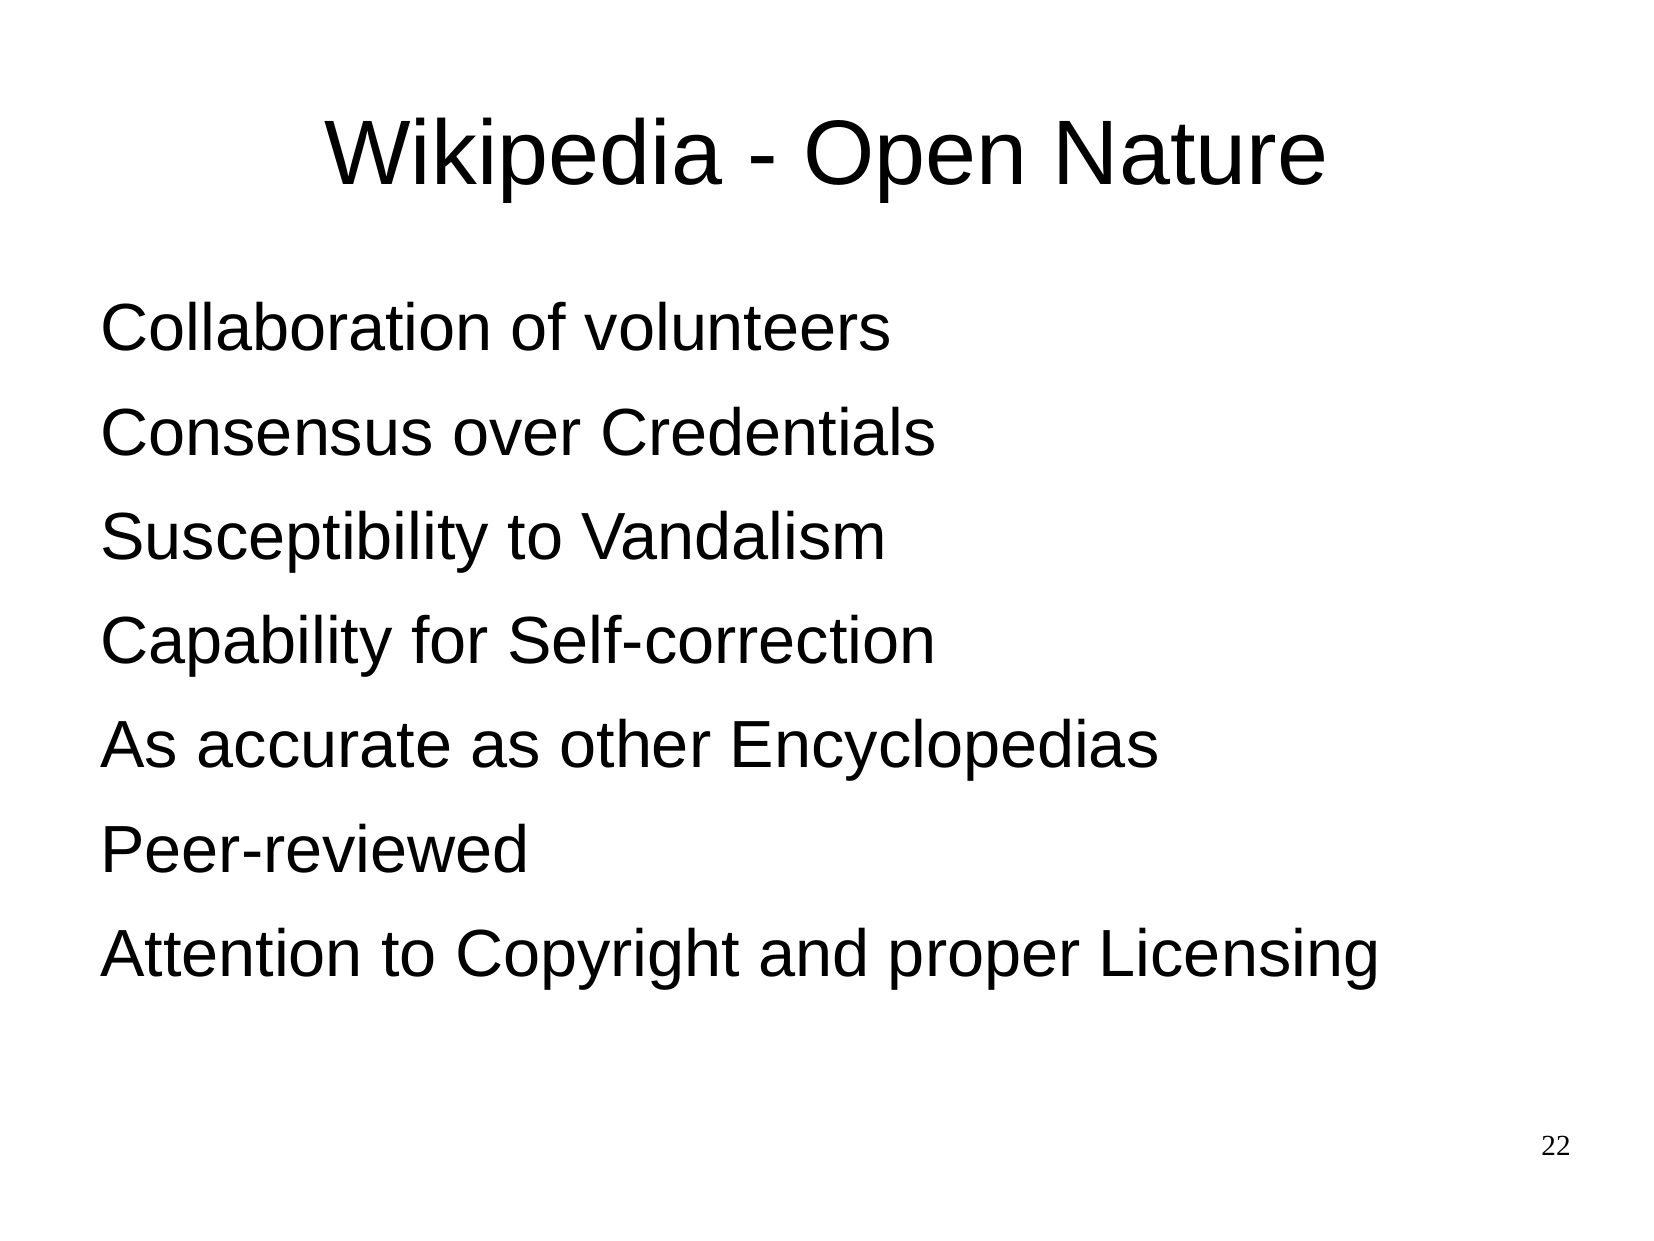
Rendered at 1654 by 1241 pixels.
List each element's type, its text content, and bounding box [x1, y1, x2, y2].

list Collaboration of volunteers Consensus over Credentials Susceptibility to Vandalism Capability for Self-correction As accurate as other Encyclopedias Peer-reviewed Attention to Copyright and proper Licensing [82, 290, 1571, 1088]
title Wikipedia - Open Nature [82, 49, 1571, 257]
